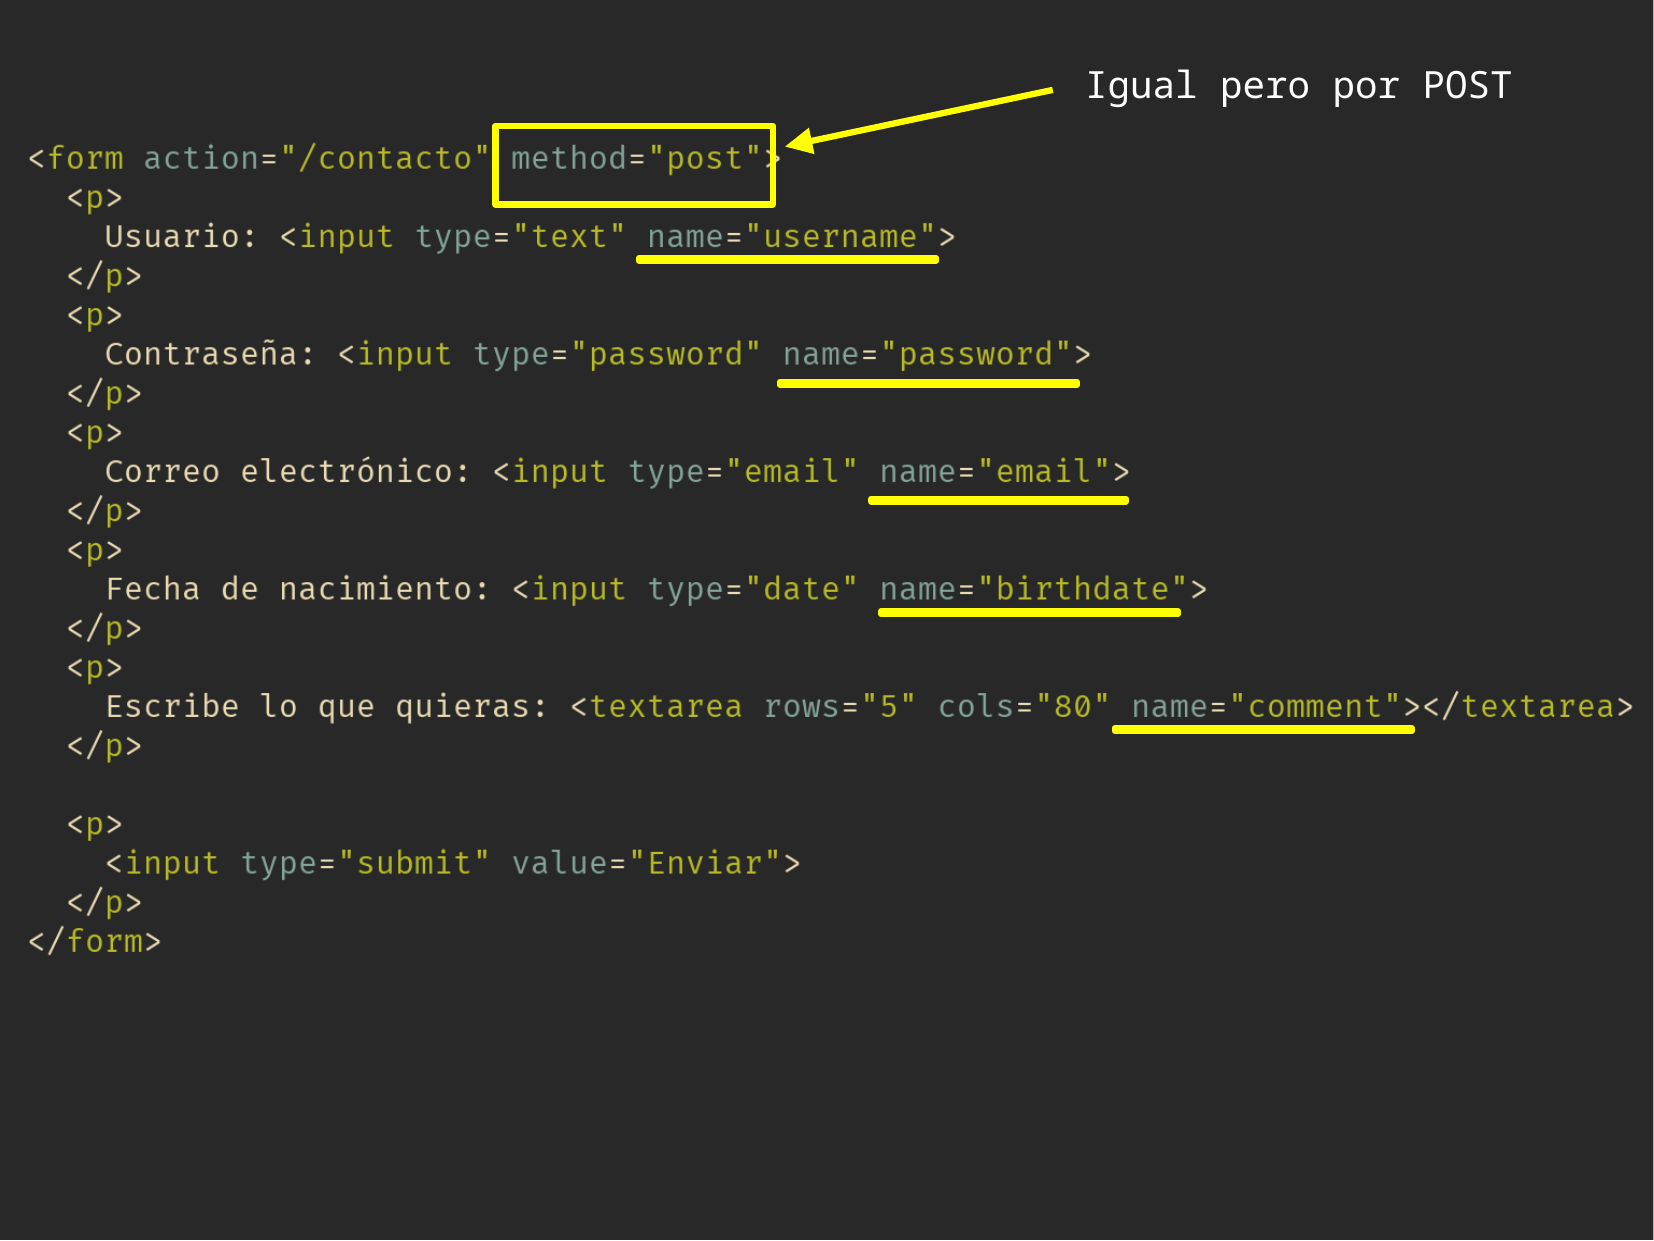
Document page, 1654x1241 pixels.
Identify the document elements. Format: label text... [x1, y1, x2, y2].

picture [13, 134, 1652, 977]
text_box Igual pero por POST [1070, 50, 1538, 112]
picture [499, 134, 770, 201]
